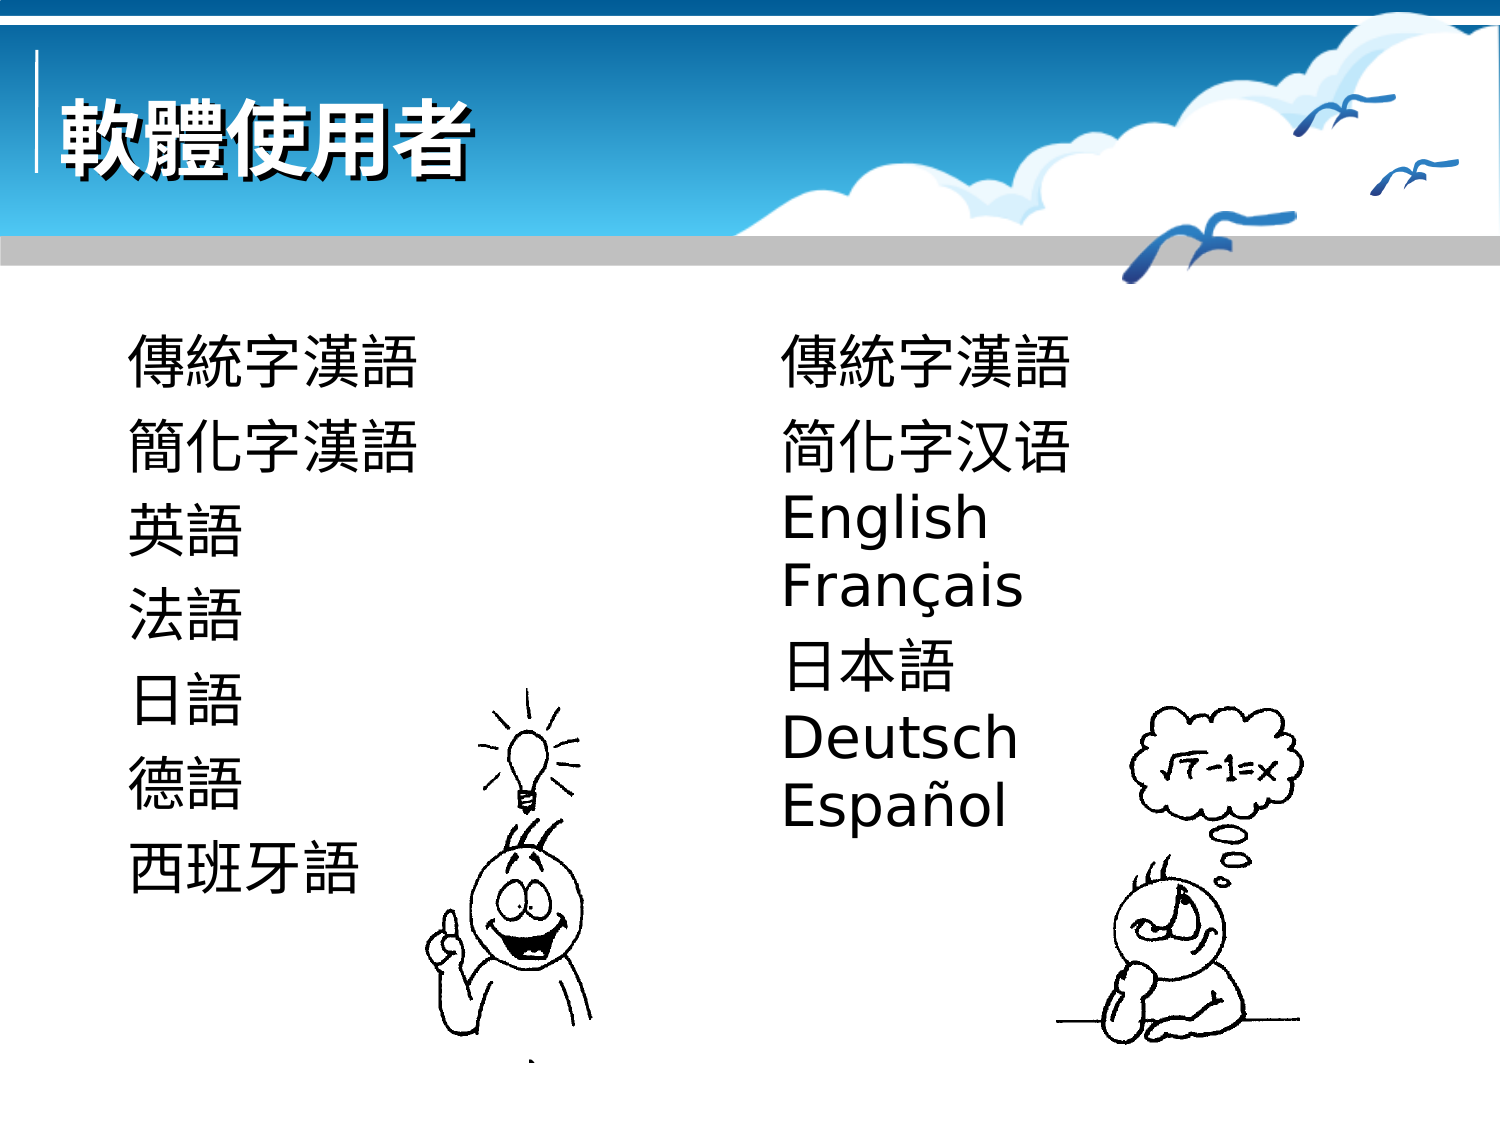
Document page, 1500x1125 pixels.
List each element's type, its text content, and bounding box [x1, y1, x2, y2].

text_box 傳統字漢語 简化字汉语 English Français 日本語 Deutsch Español [765, 309, 1388, 1074]
picture [1043, 692, 1334, 1060]
picture [730, 12, 1500, 284]
text_box 傳統字漢語 簡化字漢語 英語 法語 日語 德語 西班牙語 [112, 309, 735, 1074]
picture [375, 672, 667, 1063]
title 軟體使用者 [59, 86, 1465, 186]
